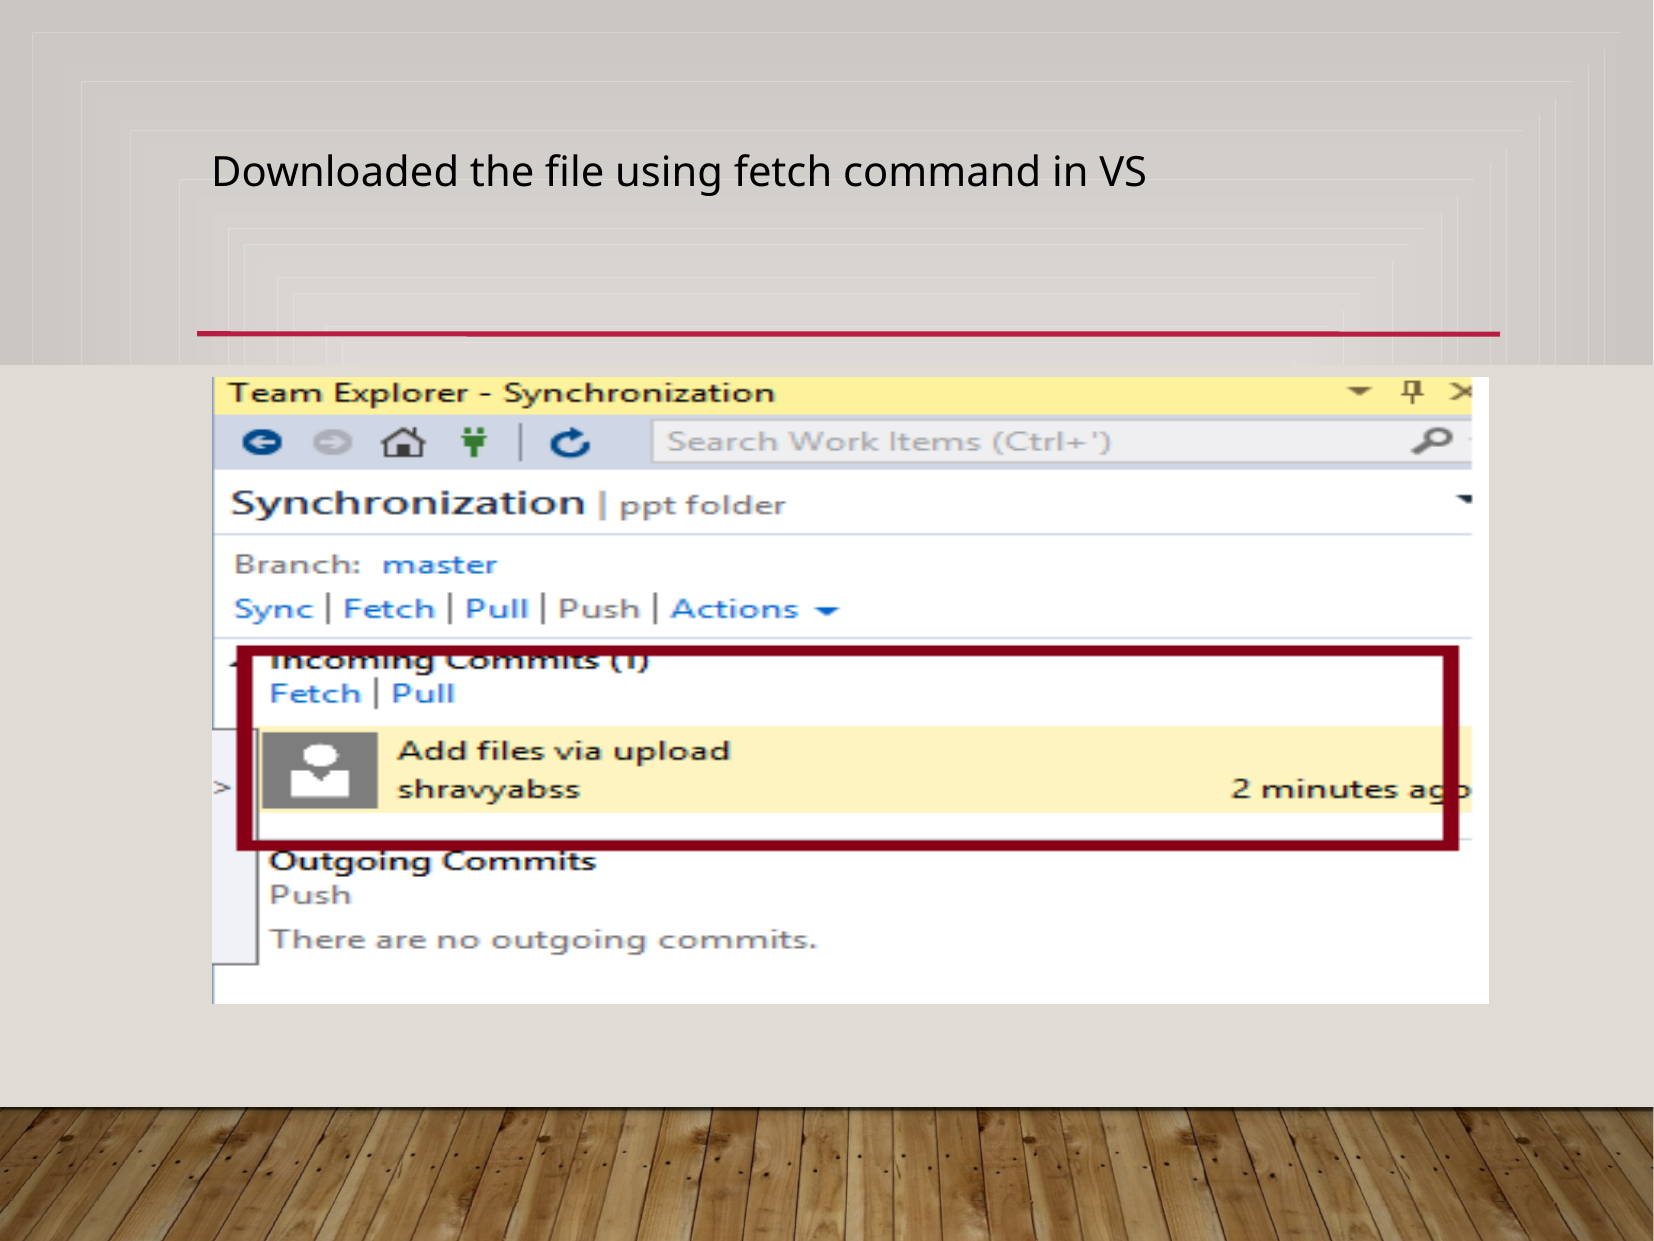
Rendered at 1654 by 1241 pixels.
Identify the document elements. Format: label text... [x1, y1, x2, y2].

title Downloaded the file using fetch command in VS [196, 145, 1499, 335]
picture [212, 377, 1489, 1004]
picture [0, 1107, 1654, 1241]
